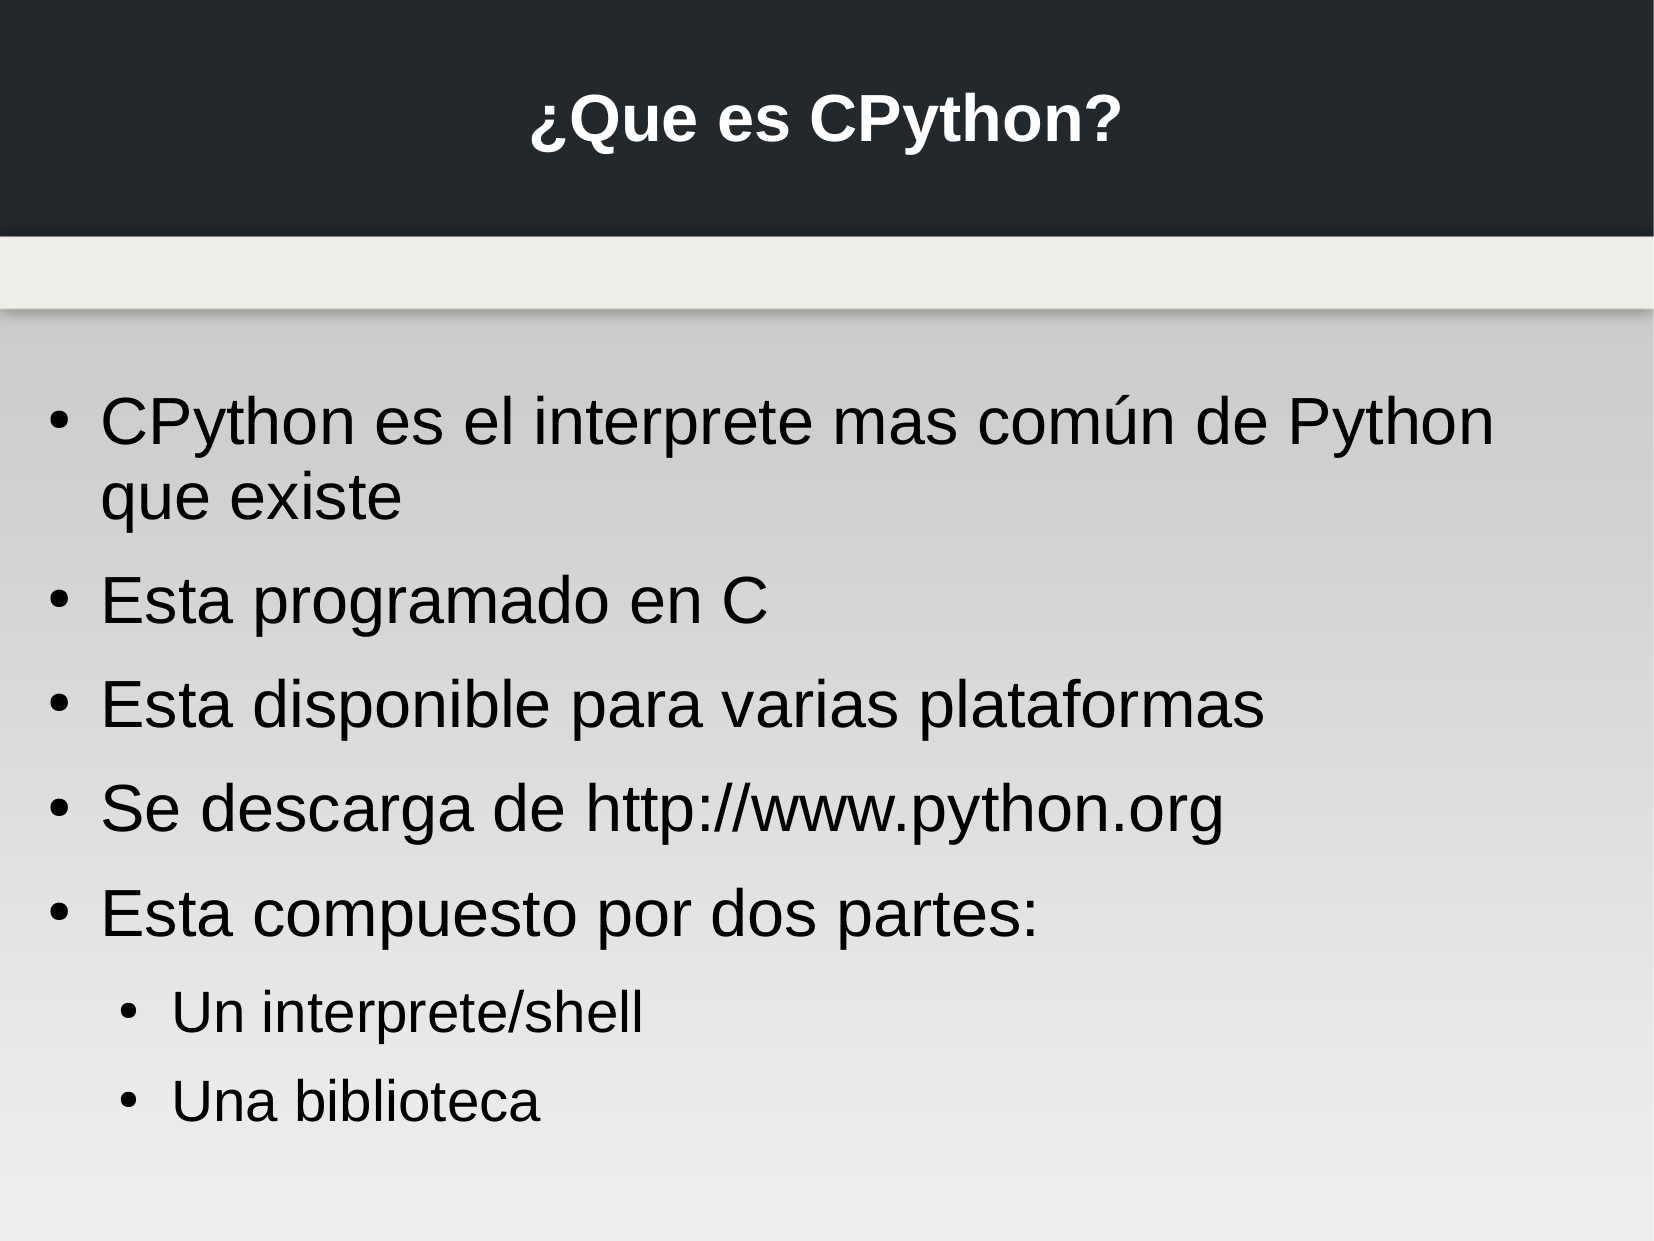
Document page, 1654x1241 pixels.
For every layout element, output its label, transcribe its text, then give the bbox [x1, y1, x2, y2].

picture [0, 237, 1654, 1241]
list CPython es el interprete mas común de Python que existe Esta programado en C Esta disponible para varias plataformas Se descarga de http://www.python.org Esta compuesto por dos partes: Un interprete/shell Una biblioteca [29, 383, 1625, 1211]
title ¿Que es CPython? [0, 0, 1654, 237]
